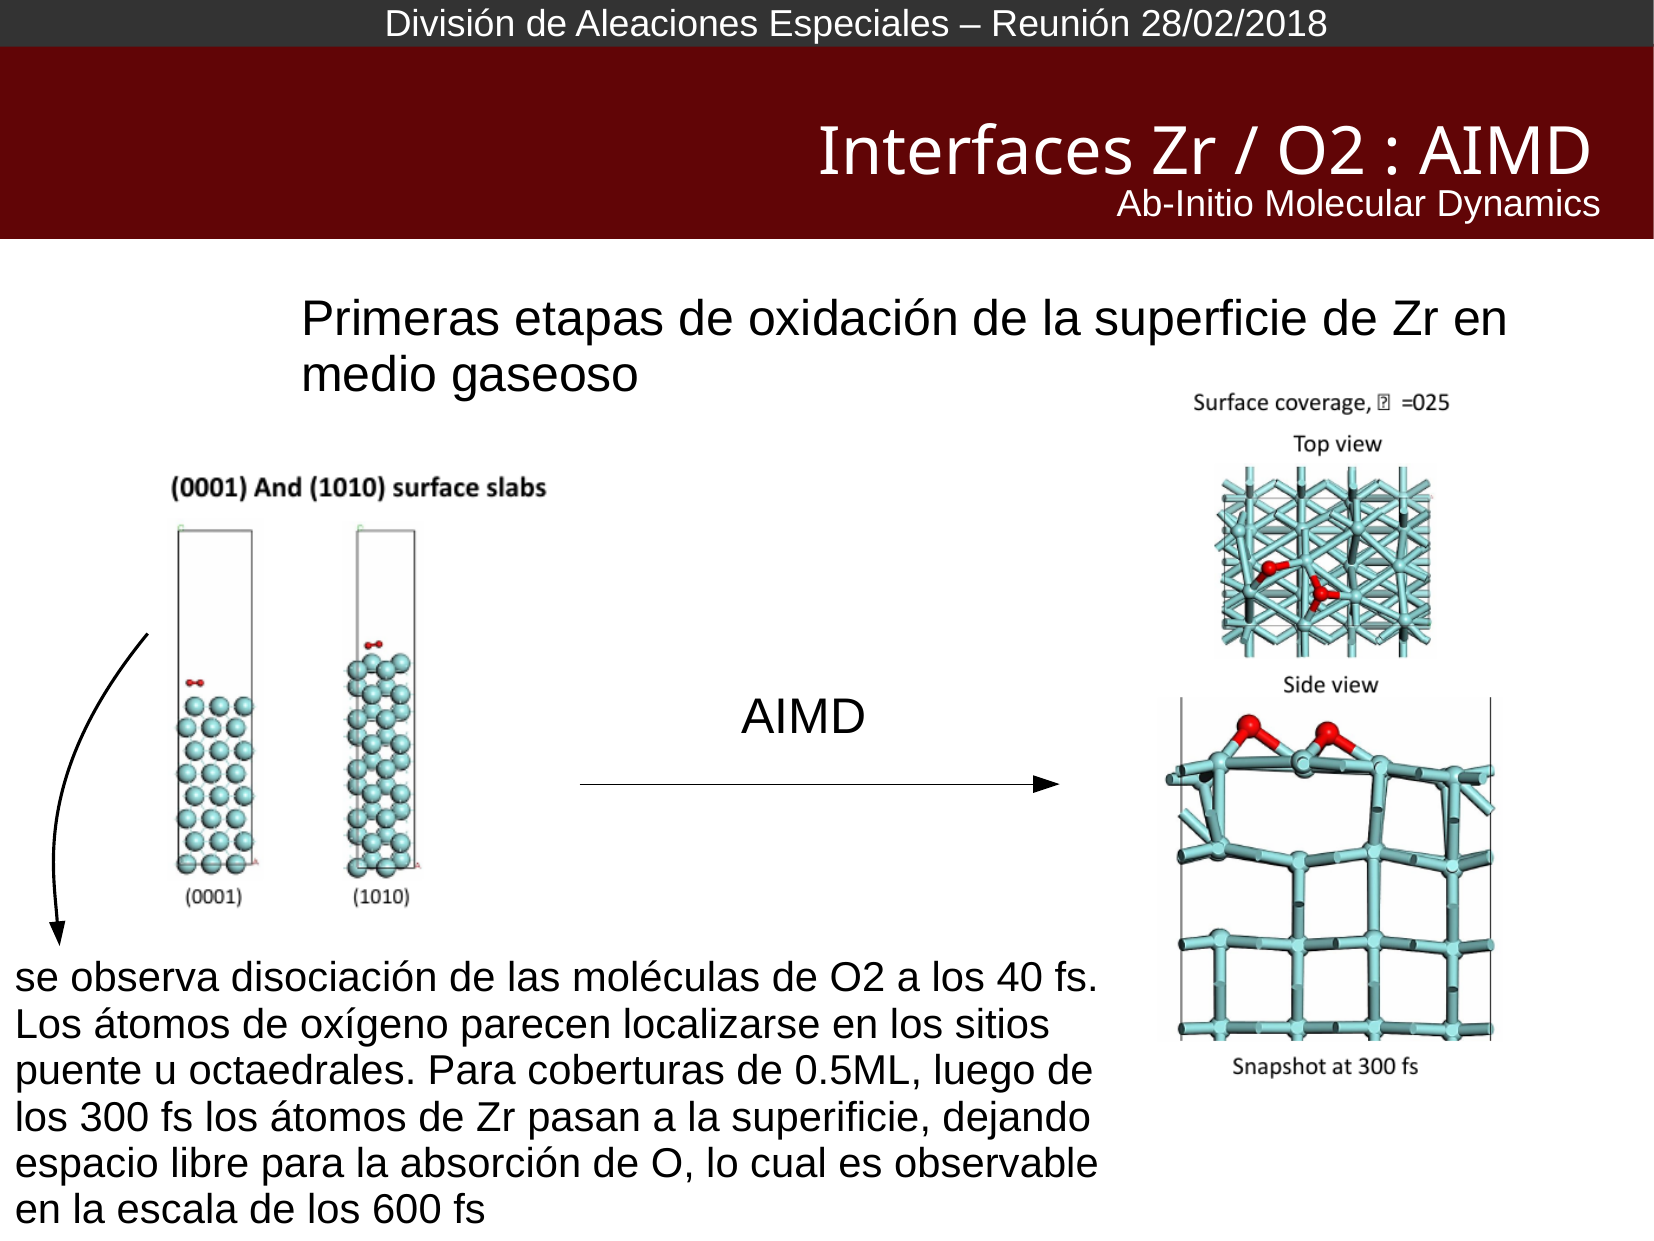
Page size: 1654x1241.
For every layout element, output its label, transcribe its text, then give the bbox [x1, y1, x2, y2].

text_box se observa disociación de las moléculas de O2 a los 40 fs. Los átomos de oxígeno parecen localizarse en los sitios puente u octaedrales. Para coberturas de 0.5ML, luego de los 300 fs los átomos de Zr pasan a la superificie, dejando espacio libre para la absorción de O, lo cual es observable en la escala de los 600 fs [0, 946, 1154, 1241]
text_box AIMD [726, 680, 882, 752]
text_box Ab-Initio Molecular Dynamics [1101, 175, 1617, 233]
list Primeras etapas de oxidación de la superficie de Zr en medio gaseoso [88, 290, 1577, 1010]
picture [161, 450, 568, 919]
picture [1146, 383, 1503, 1093]
title Interfaces Zr / O2 : AIMD [41, 75, 1654, 223]
